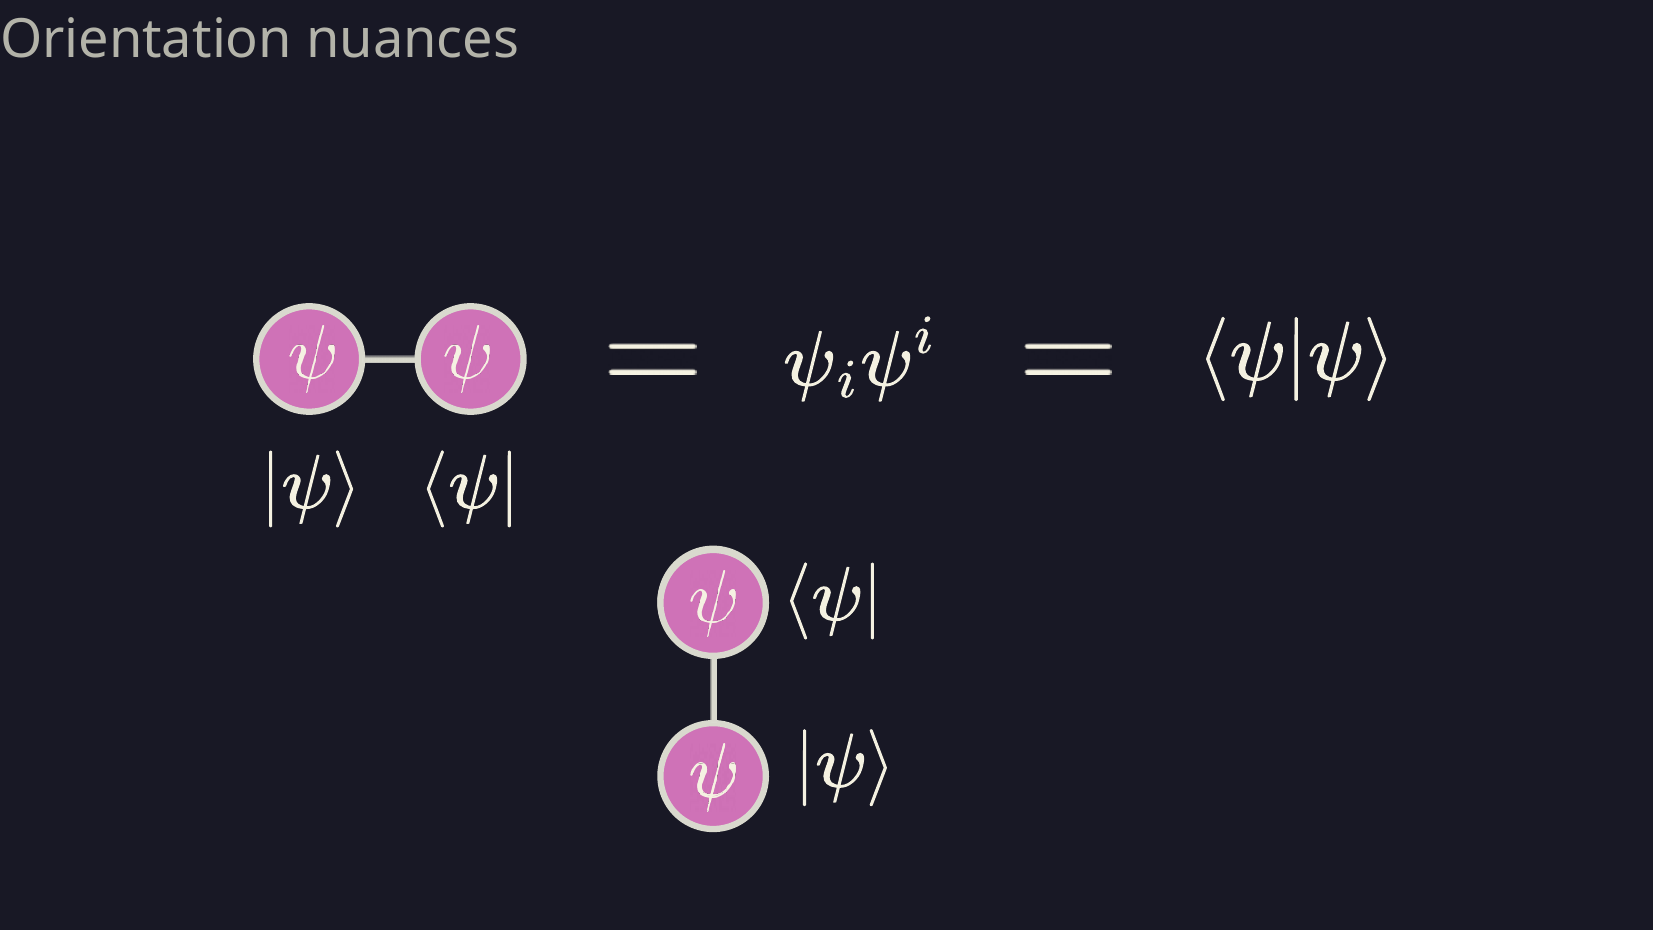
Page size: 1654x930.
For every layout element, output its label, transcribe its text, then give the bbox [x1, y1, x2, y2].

picture [779, 560, 886, 642]
text_box [417, 306, 524, 412]
text_box [660, 548, 766, 656]
picture [781, 314, 940, 404]
picture [1024, 343, 1112, 375]
picture [690, 743, 736, 812]
text_box [256, 306, 362, 412]
picture [690, 570, 736, 637]
picture [710, 656, 717, 724]
picture [257, 448, 364, 530]
picture [1194, 314, 1398, 404]
picture [289, 325, 335, 393]
picture [361, 355, 417, 363]
picture [444, 325, 490, 393]
picture [791, 727, 898, 809]
text_box Orientation nuances [0, 0, 1624, 75]
text_box [660, 723, 766, 830]
picture [416, 448, 523, 530]
picture [608, 343, 697, 375]
